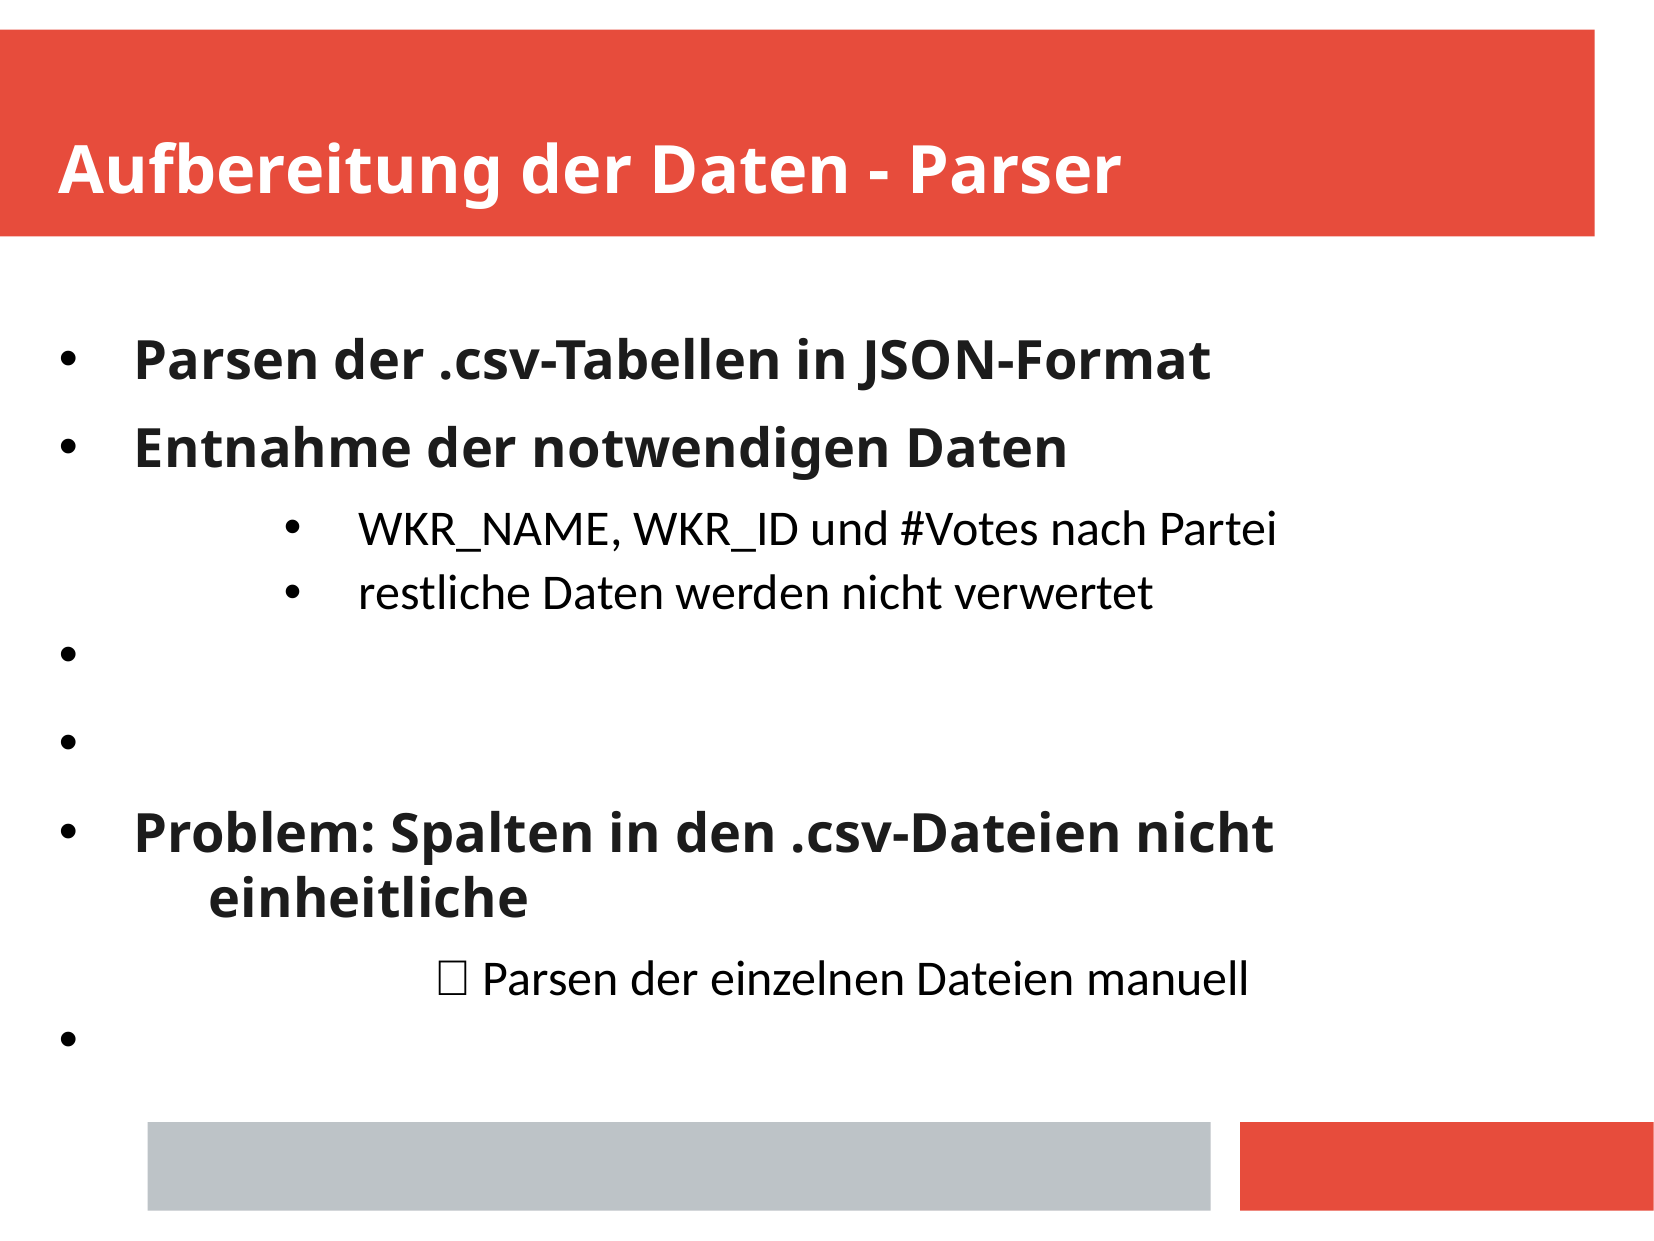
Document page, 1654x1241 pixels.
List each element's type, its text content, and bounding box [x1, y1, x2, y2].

title Aufbereitung der Daten - Parser [59, 59, 1595, 207]
list Parsen der .csv-Tabellen in JSON-Format Entnahme der notwendigen Daten WKR_NAME, WKR_ID und #Votes nach Partei restliche Daten werden nicht verwertet Problem: Spalten in den .csv-Dateien nicht einheitliche  Parsen der einzelnen Dateien manuell [59, 324, 1565, 1093]
